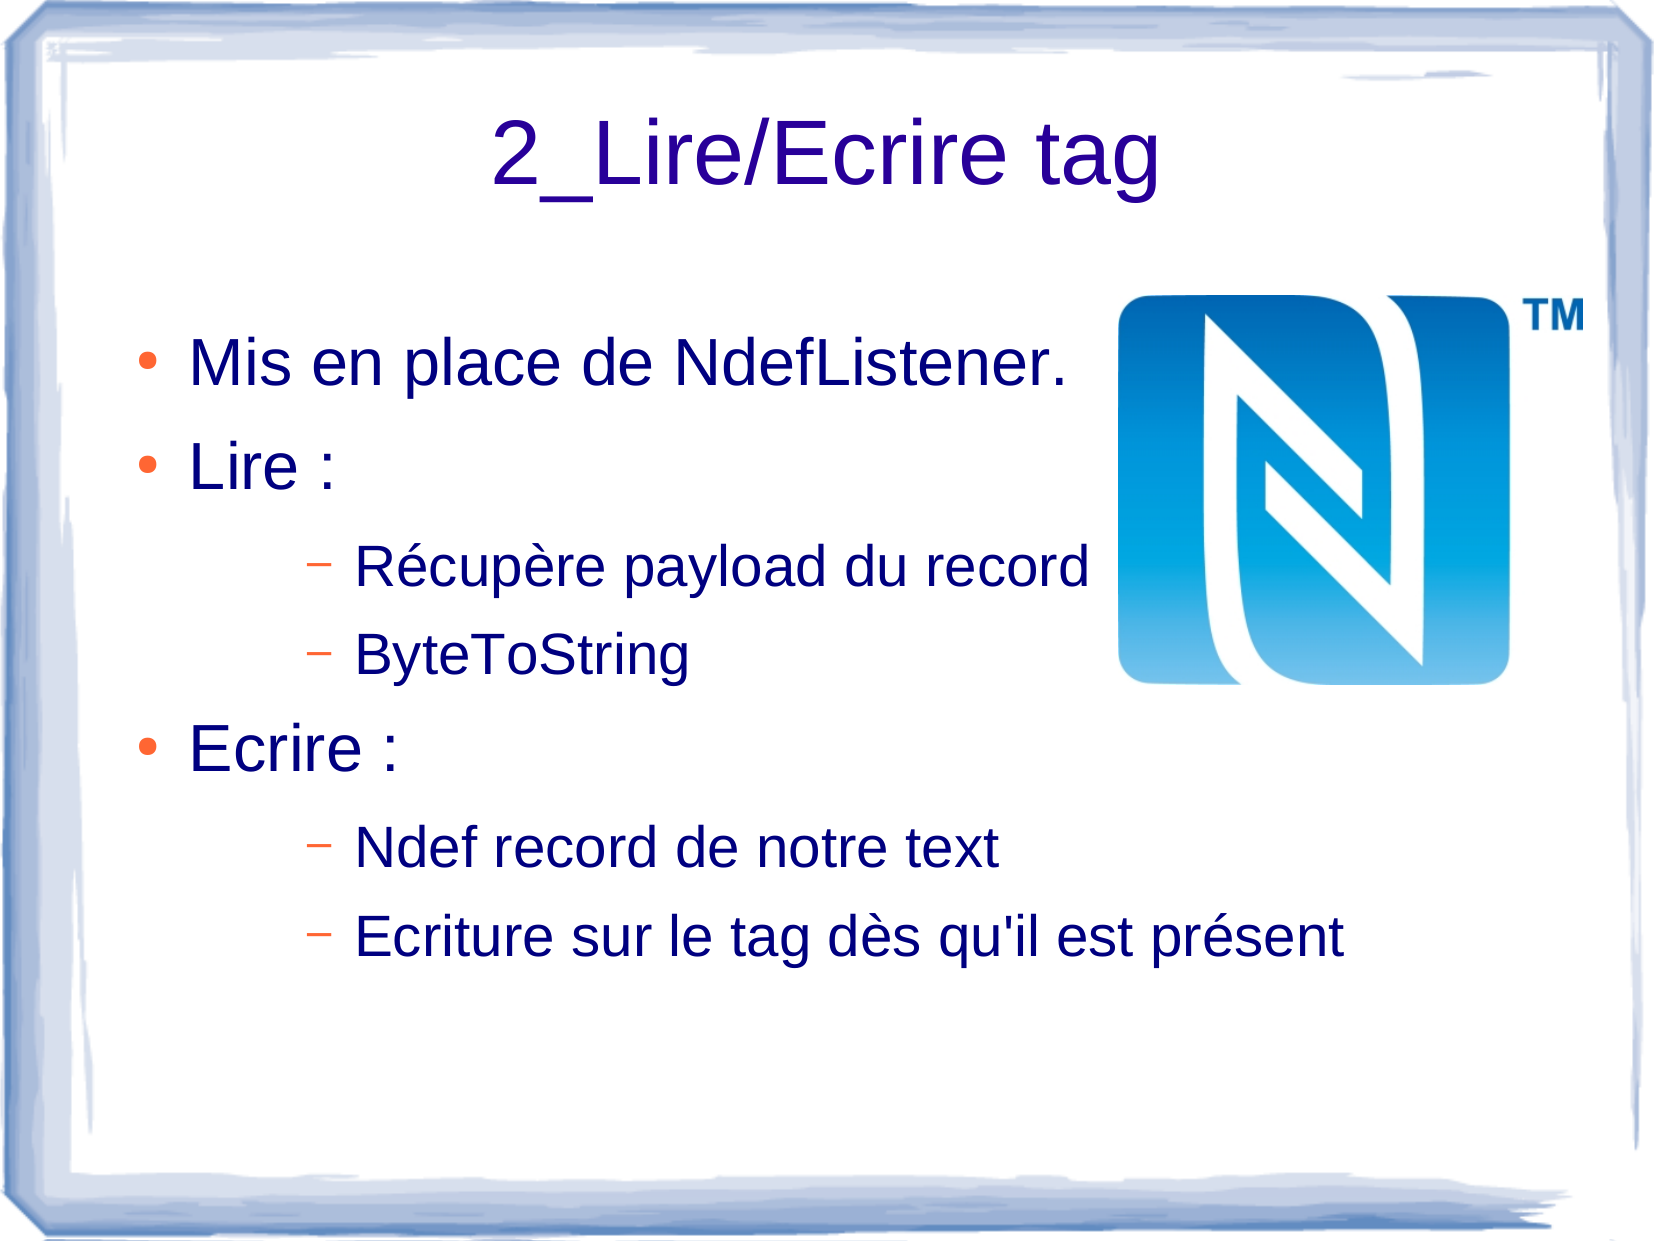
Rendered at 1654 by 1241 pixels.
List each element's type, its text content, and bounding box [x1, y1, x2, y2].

picture [0, 0, 1654, 1241]
title 2_Lire/Ecrire tag [82, 49, 1571, 257]
list Mis en place de NdefListener. Lire : Récupère payload du record ByteToString Ecrire : Ndef record de notre text Ecriture sur le tag dès qu'il est présent [118, 324, 1571, 1045]
